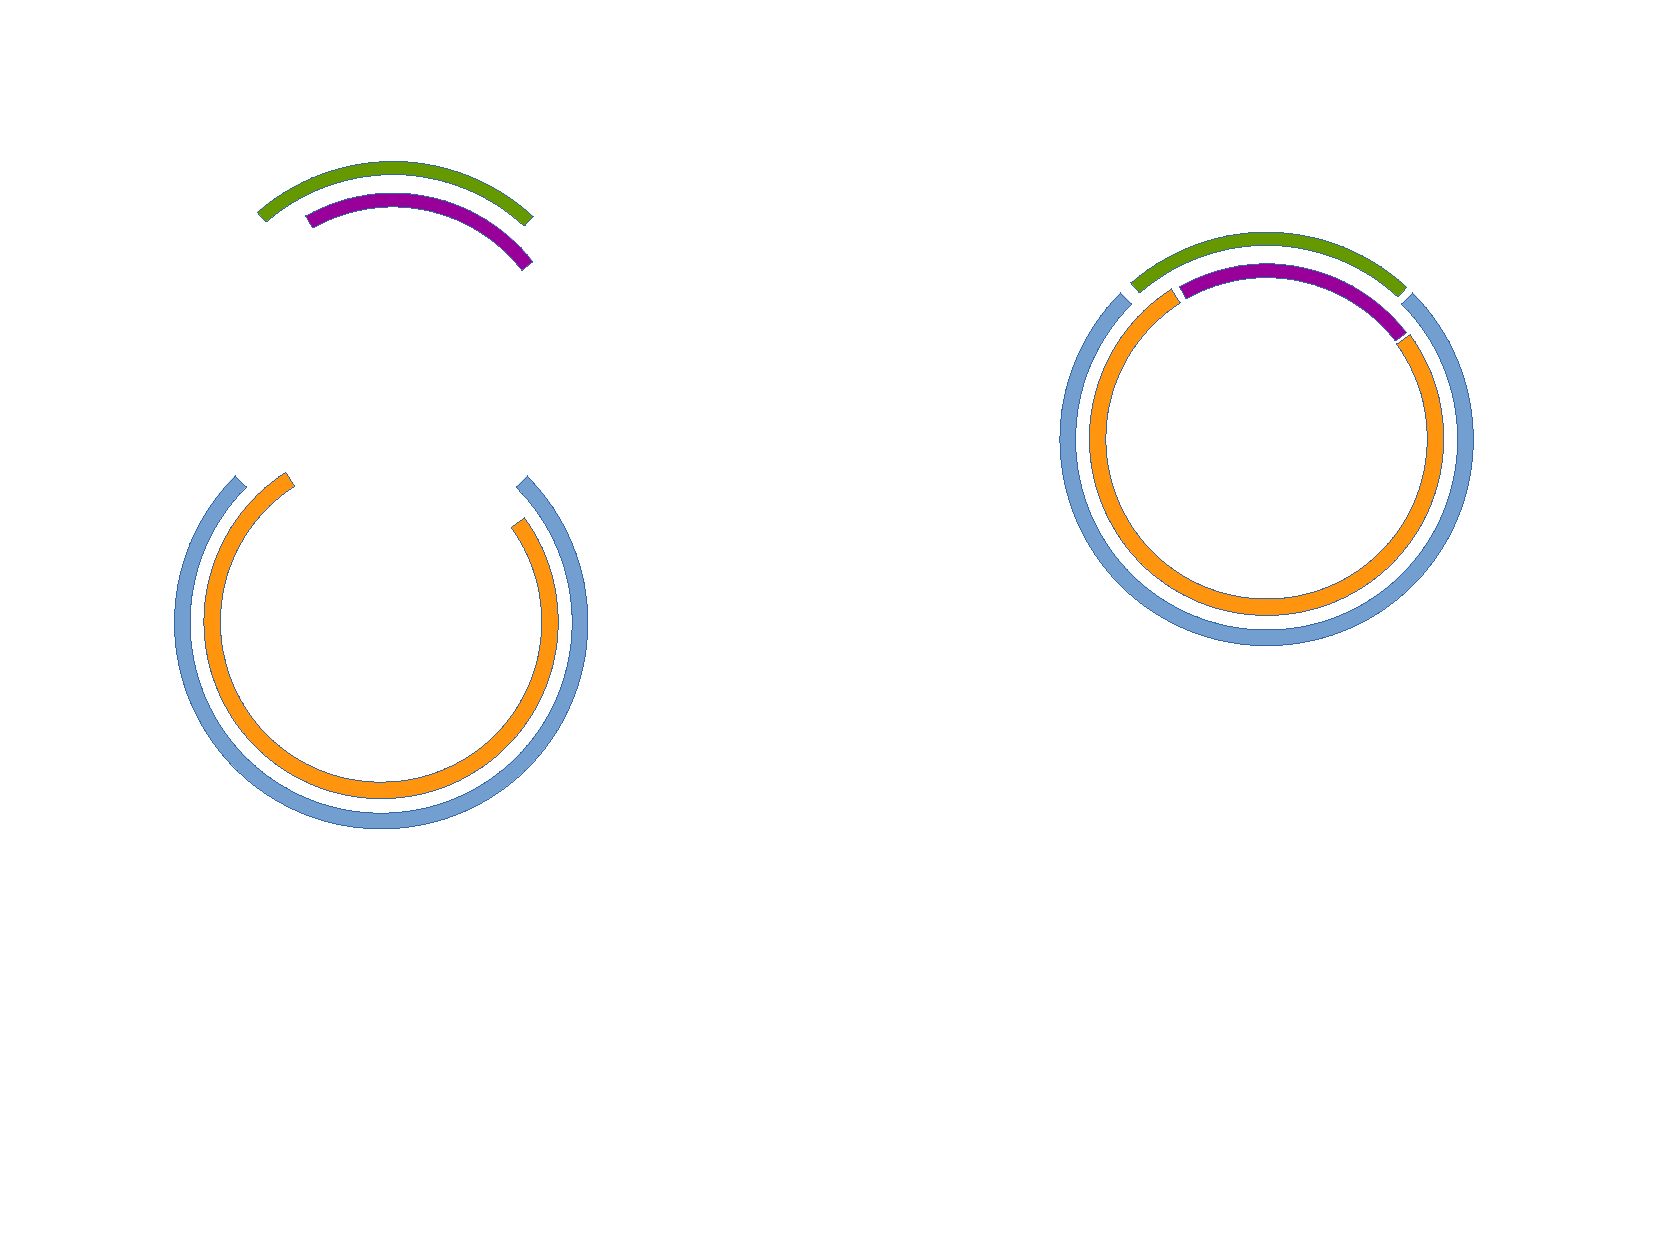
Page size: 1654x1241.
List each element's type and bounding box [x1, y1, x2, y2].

text_box [257, 161, 534, 226]
text_box [174, 475, 588, 829]
text_box [1089, 288, 1444, 616]
text_box [1130, 232, 1407, 297]
text_box [1059, 292, 1474, 646]
text_box [1179, 263, 1407, 341]
text_box [203, 472, 559, 799]
text_box [305, 193, 533, 271]
